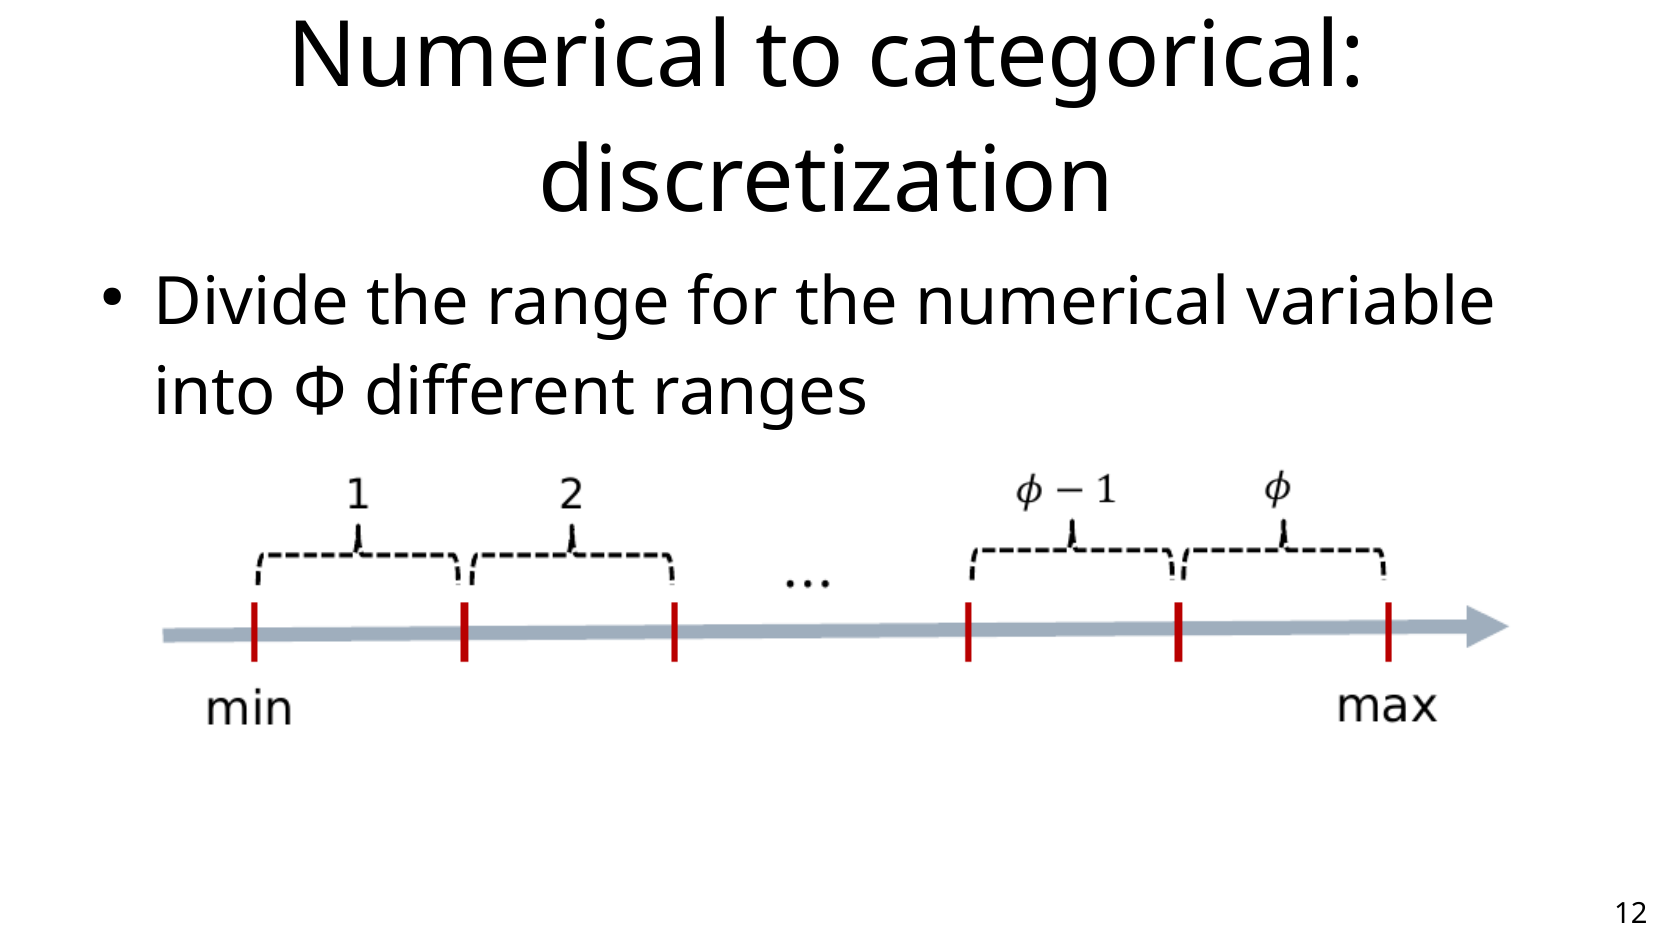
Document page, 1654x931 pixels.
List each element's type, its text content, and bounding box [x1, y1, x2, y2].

list Divide the range for the numerical variable into Φ different ranges [82, 253, 1571, 793]
picture [114, 446, 1556, 742]
title Numerical to categorical: discretization [82, 1, 1571, 226]
